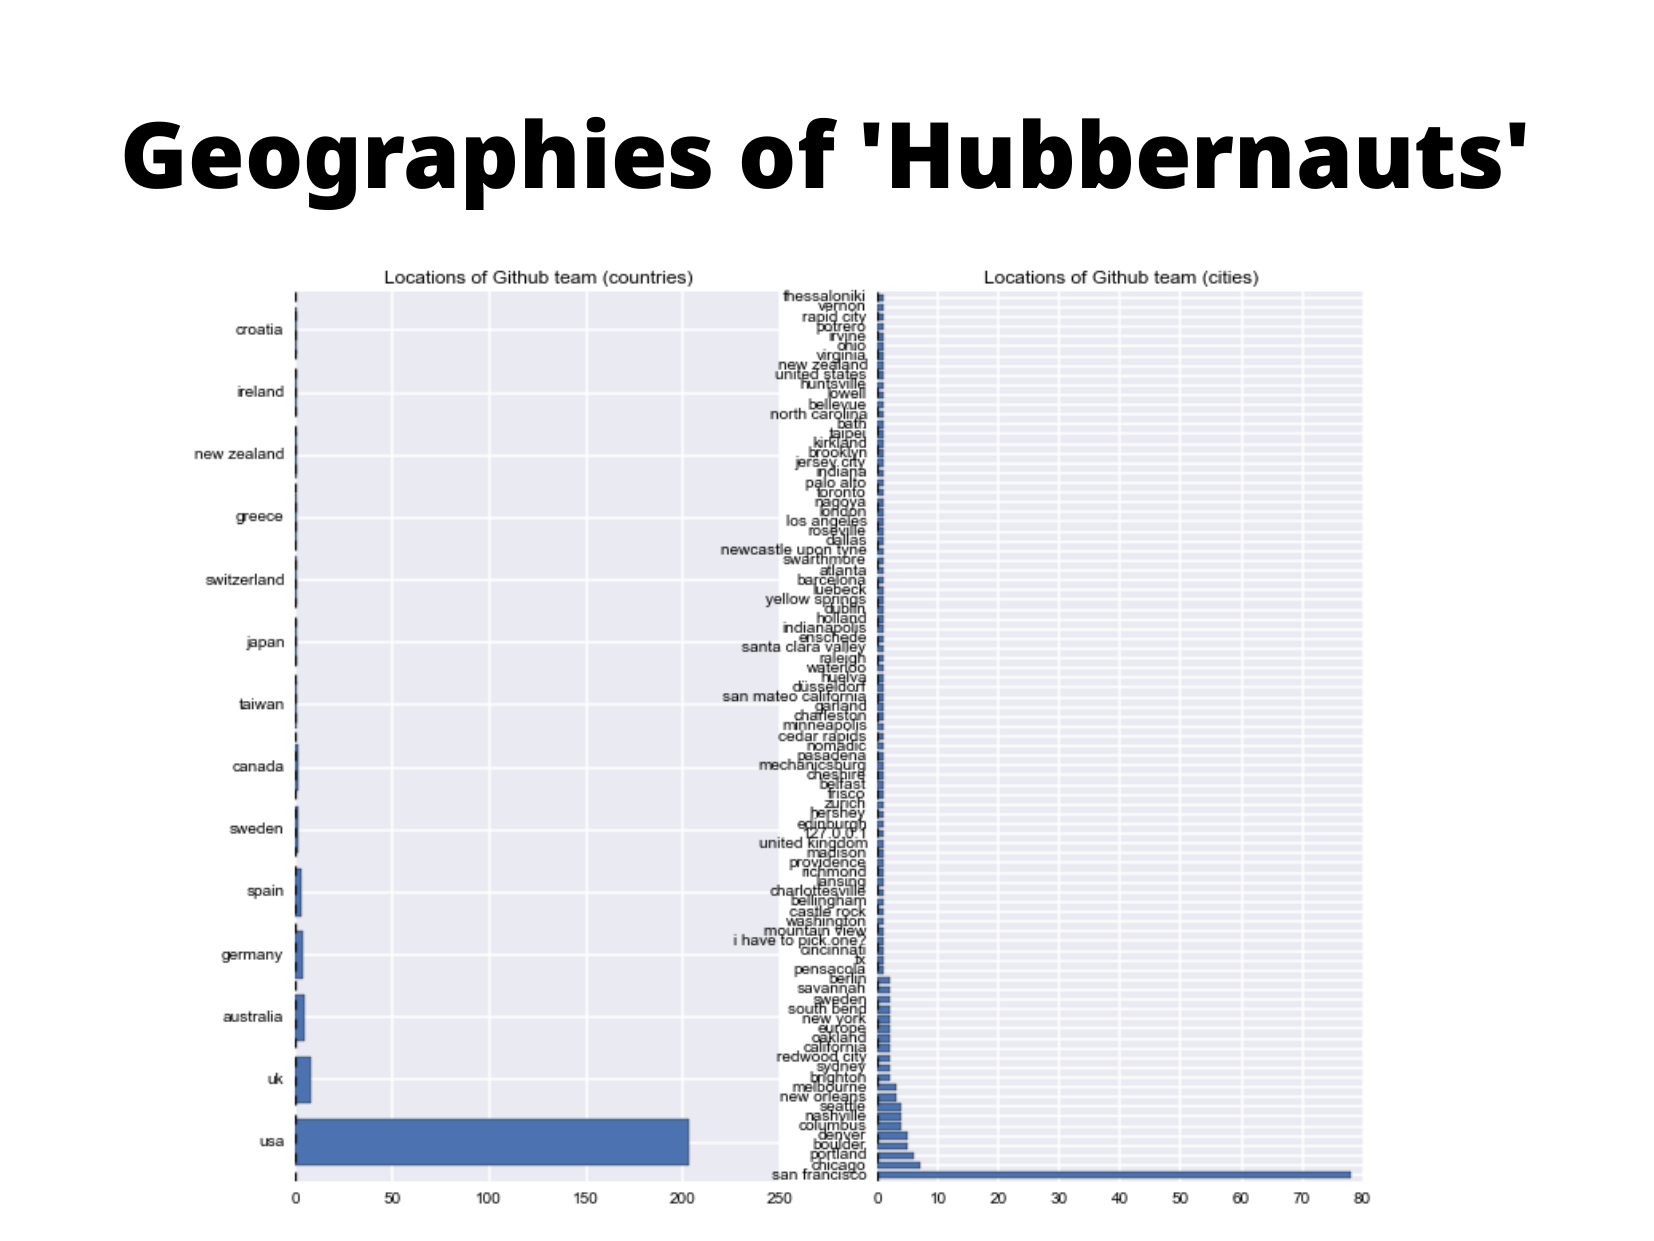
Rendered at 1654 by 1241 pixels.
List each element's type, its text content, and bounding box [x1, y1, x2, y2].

title Geographies of 'Hubbernauts' [82, 49, 1571, 257]
picture [123, 257, 1501, 1241]
